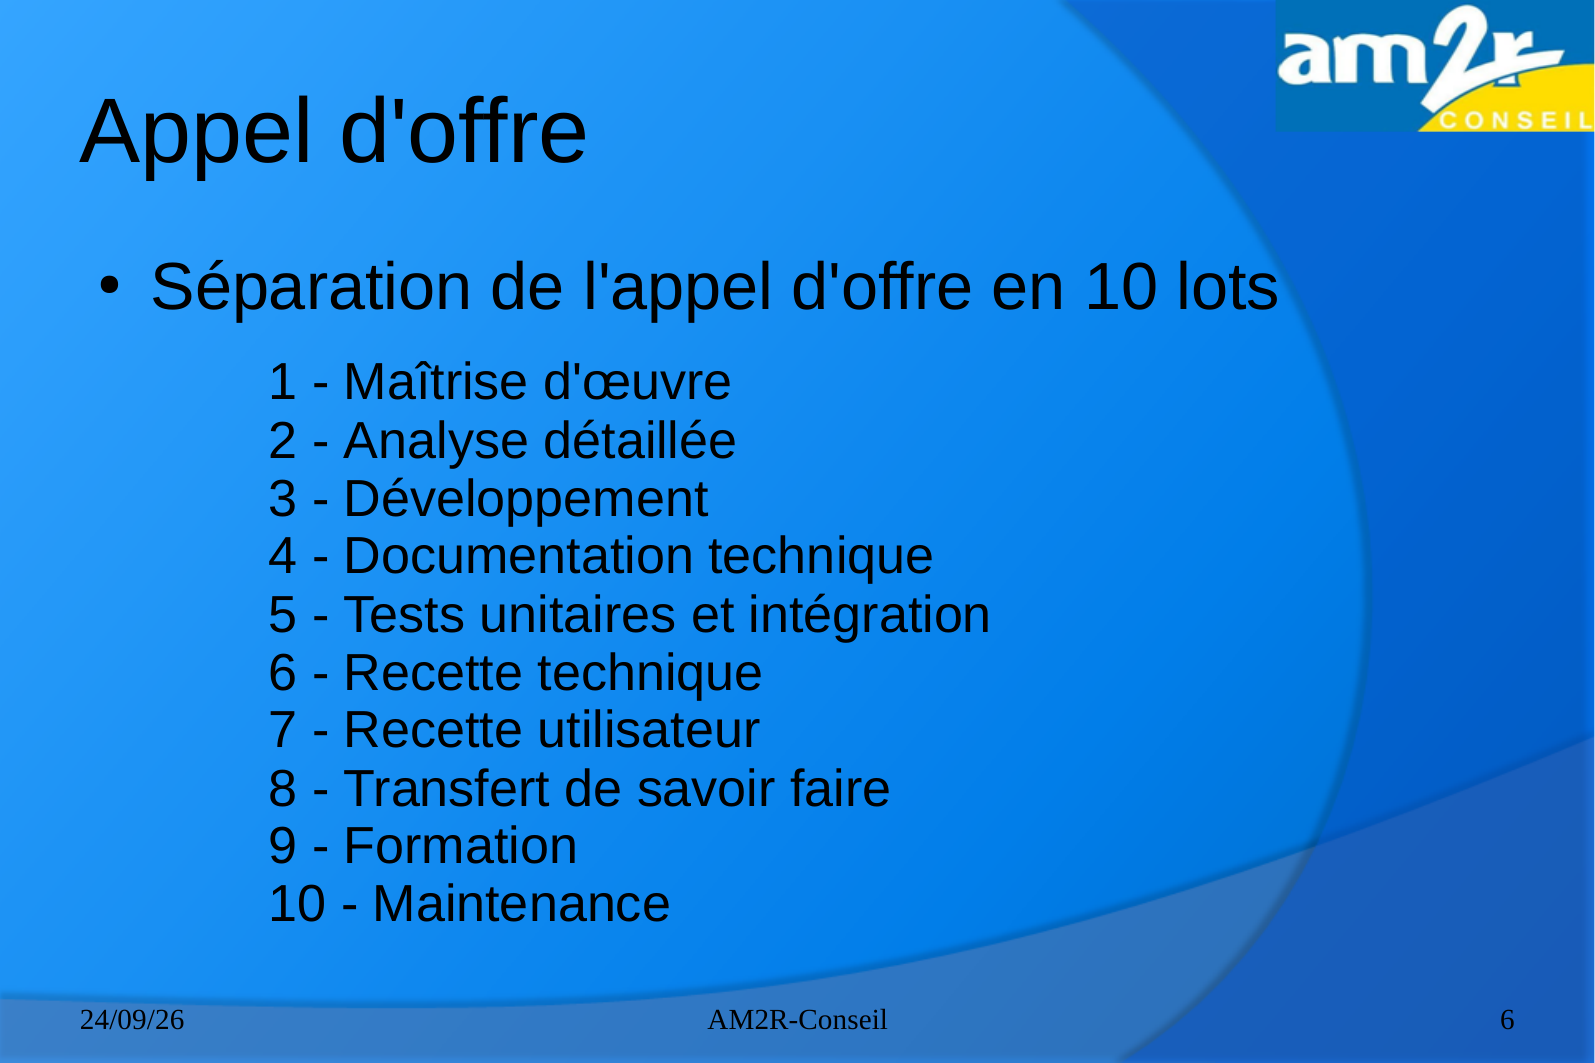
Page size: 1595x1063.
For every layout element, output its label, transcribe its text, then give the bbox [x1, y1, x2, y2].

title Appel d'offre [79, 49, 1241, 213]
picture [0, 0, 1595, 1063]
list Séparation de l'appel d'offre en 10 lots Maîtrise d'œuvre Analyse détaillée Développement Documentation technique Tests unitaires et intégration Recette technique Recette utilisateur Transfert de savoir faire Formation Maintenance [79, 248, 1515, 960]
